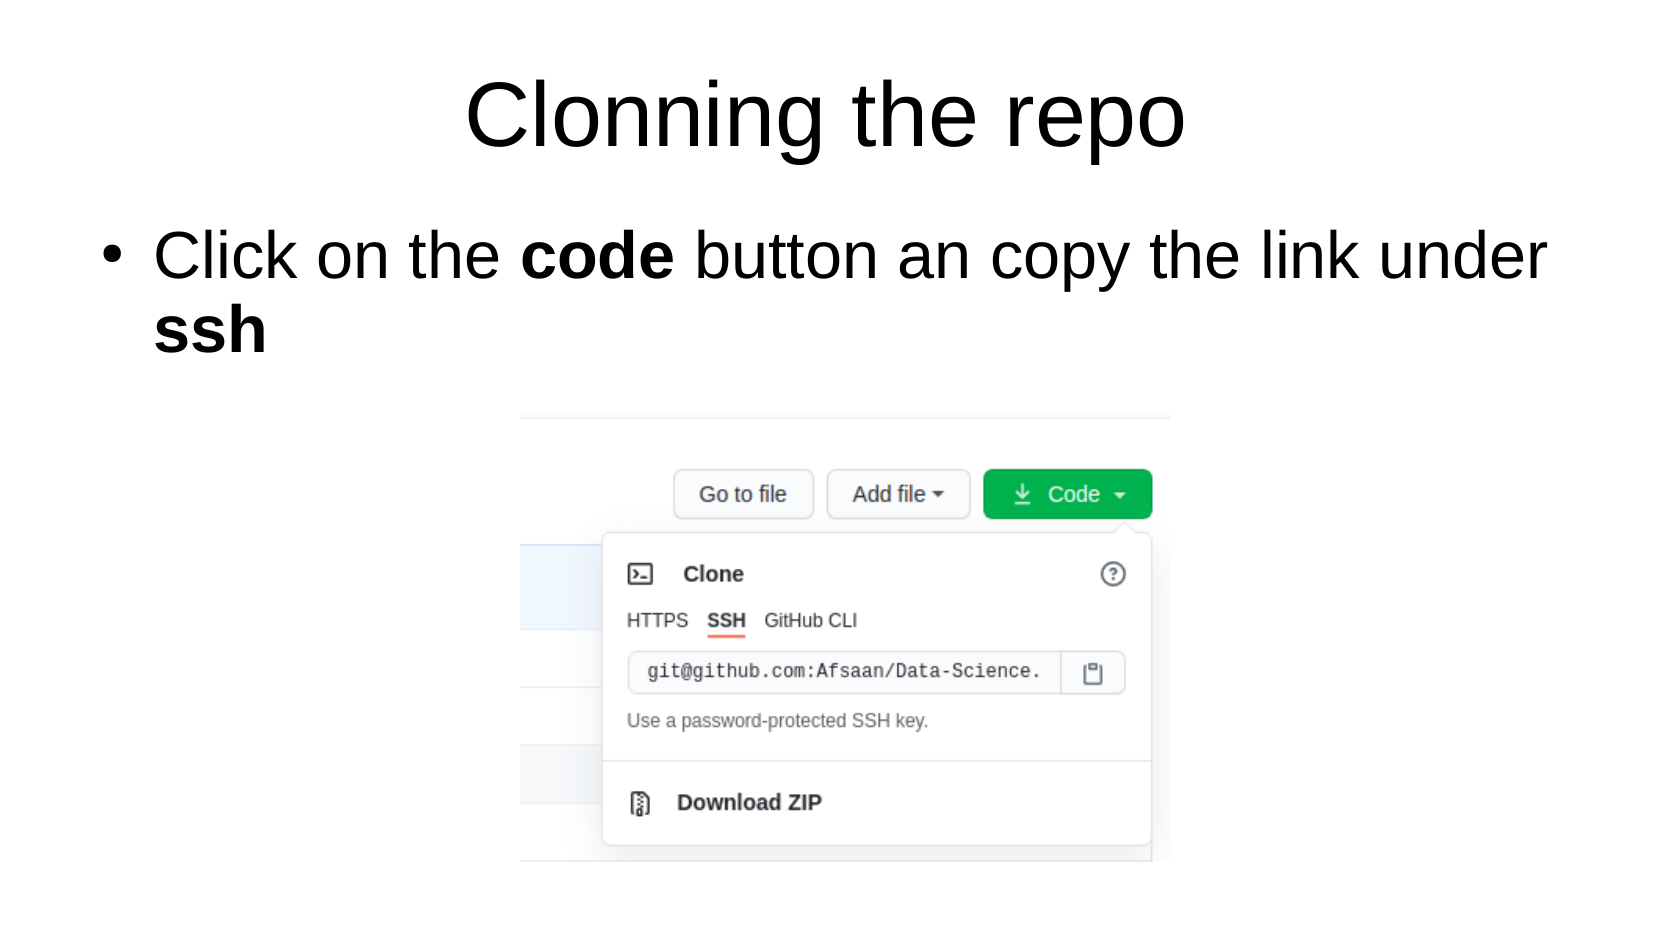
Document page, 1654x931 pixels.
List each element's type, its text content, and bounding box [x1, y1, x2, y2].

title Clonning the repo [82, 37, 1571, 193]
picture [520, 413, 1170, 862]
list Click on the code button an copy the link under ssh [82, 217, 1571, 898]
